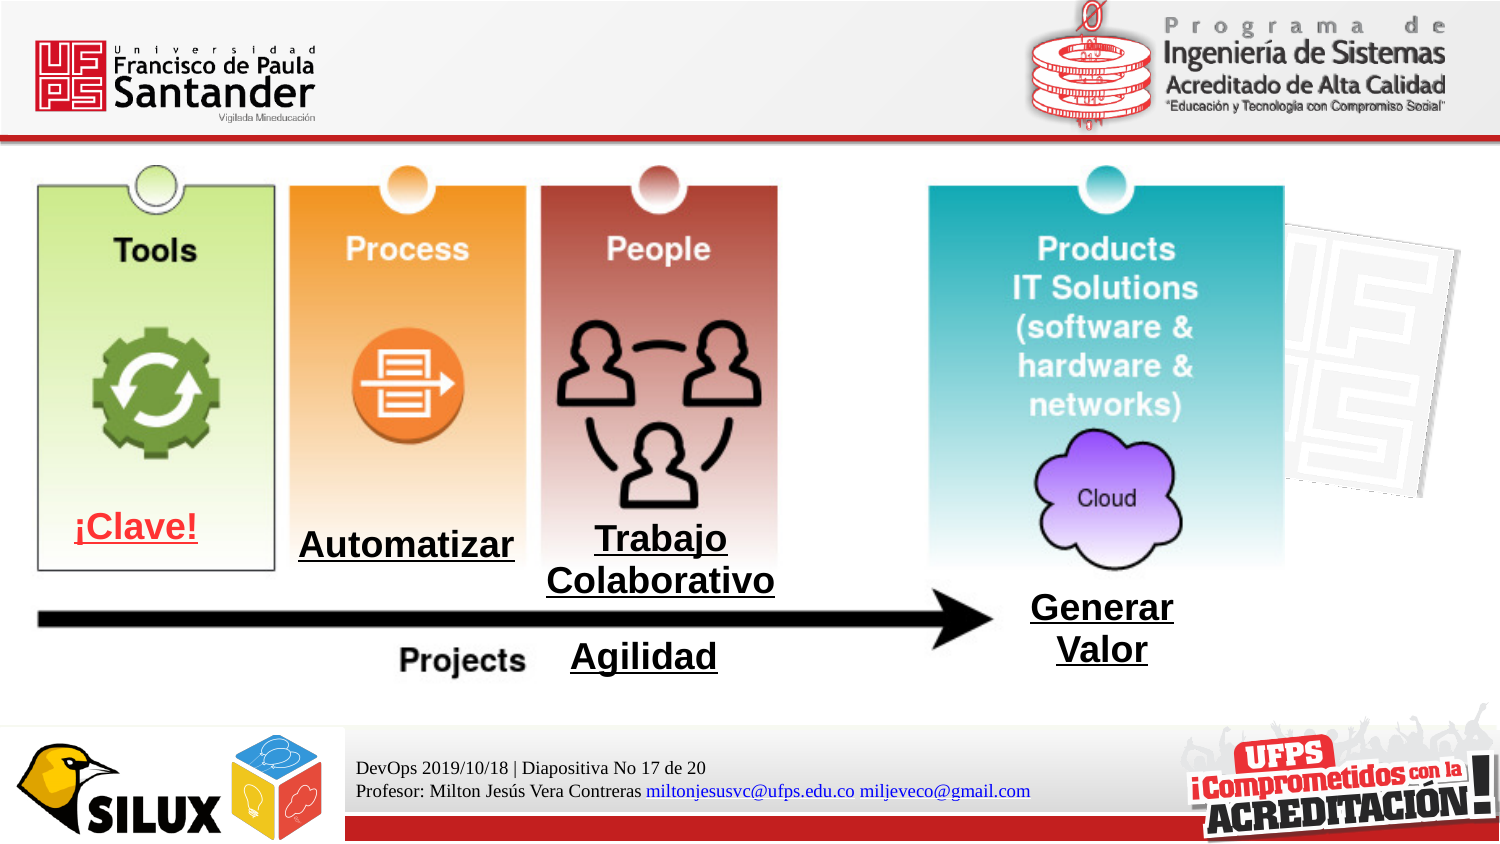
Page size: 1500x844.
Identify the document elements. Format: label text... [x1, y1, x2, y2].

text_box ¡Clave! [59, 498, 260, 556]
picture [1023, 0, 1445, 135]
picture [20, 33, 324, 131]
text_box Agilidad [555, 628, 756, 686]
picture [11, 734, 329, 842]
picture [1180, 702, 1500, 844]
text_box Trabajo Colaborativo [531, 510, 792, 615]
text_box Automatizar [283, 516, 532, 579]
text_box Generar Valor [1015, 578, 1217, 678]
picture [18, 165, 1453, 686]
